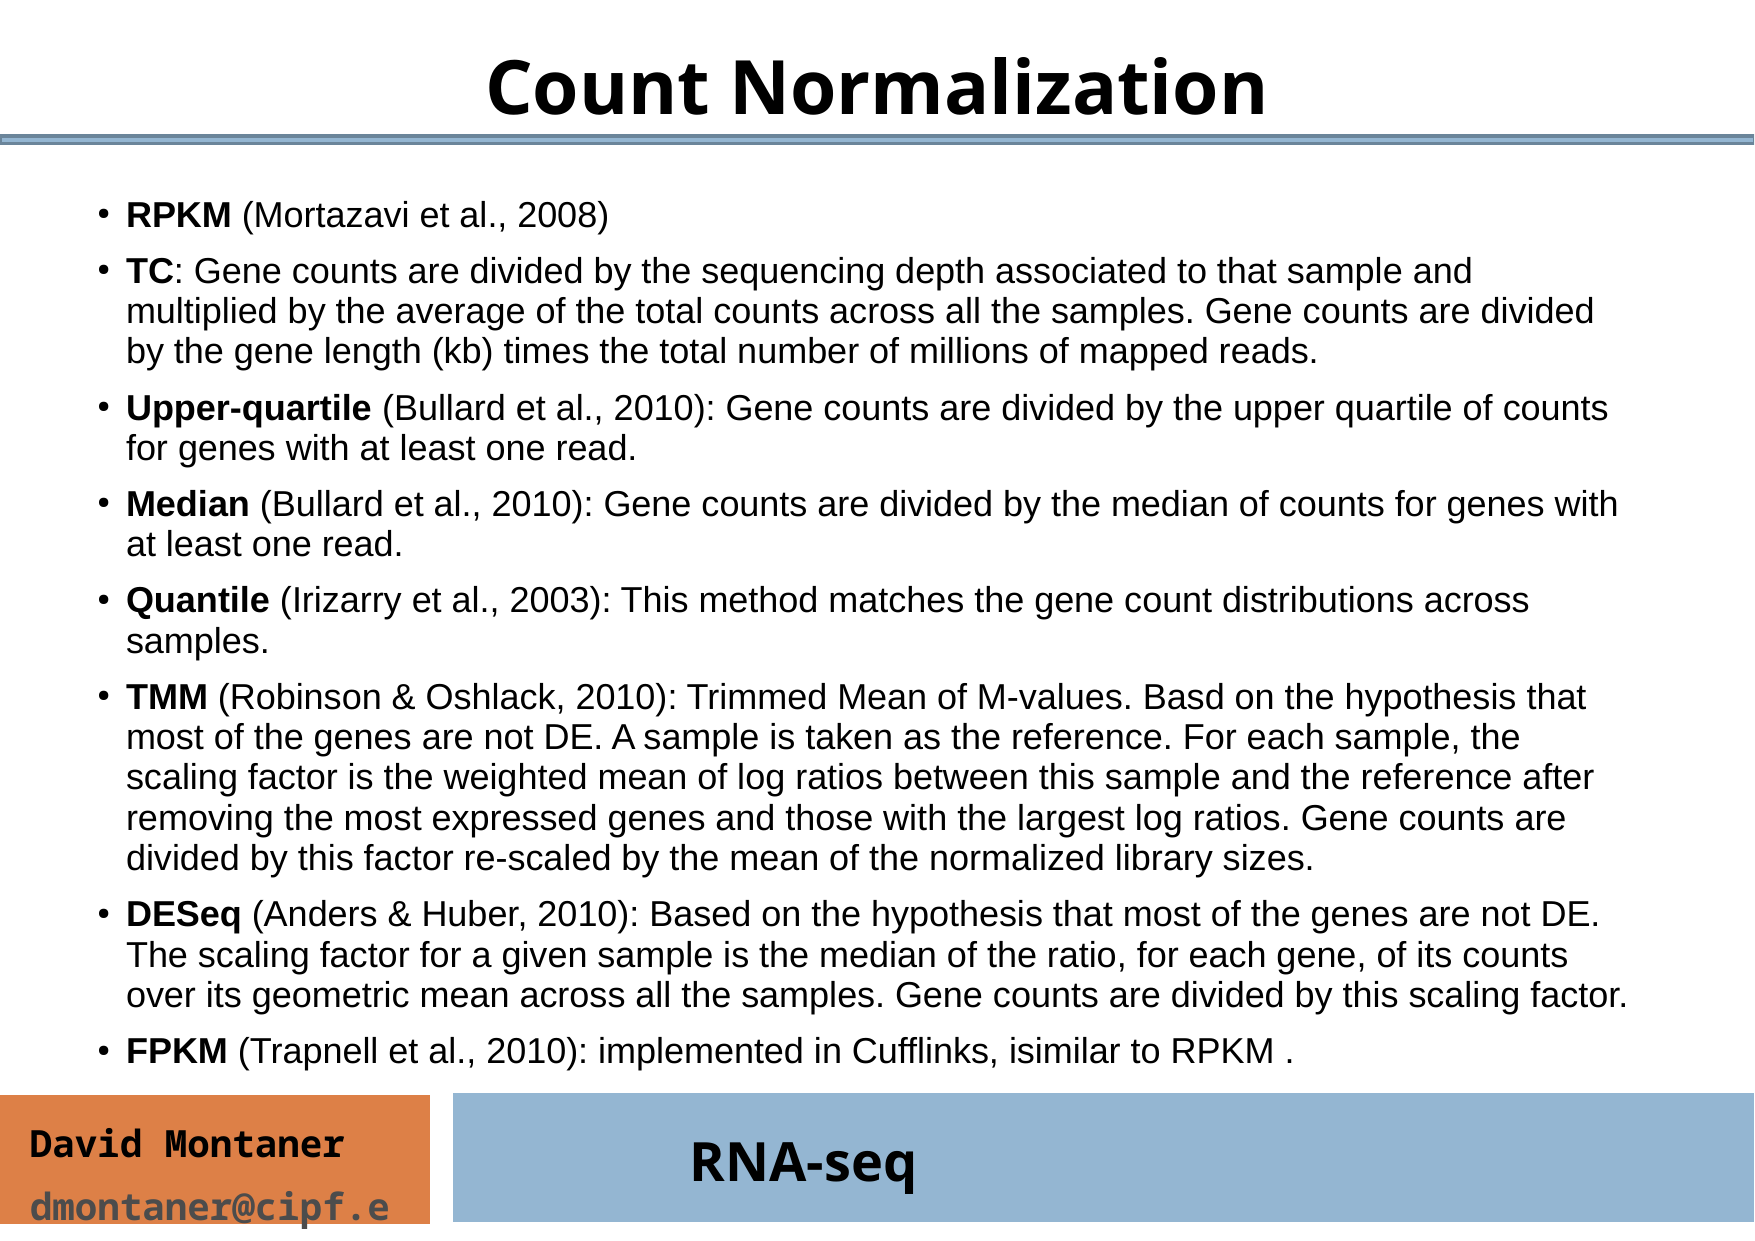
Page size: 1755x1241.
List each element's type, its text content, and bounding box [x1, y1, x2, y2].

list RPKM (Mortazavi et al., 2008) TC: Gene counts are divided by the sequencing depth associated to that sample and multiplied by the average of the total counts across all the samples. Gene counts are divided by the gene length (kb) times the total number of millions of mapped reads. Upper-quartile (Bullard et al., 2010): Gene counts are divided by the upper quartile of counts for genes with at least one read. Median (Bullard et al., 2010): Gene counts are divided by the median of counts for genes with at least one read. Quantile (Irizarry et al., 2003): This method matches the gene count distributions across samples. TMM (Robinson & Oshlack, 2010): Trimmed Mean of M-values. Basd on the hypothesis that most of the genes are not DE. A sample is taken as the reference. For each sample, the scaling factor is the weighted mean of log ratios between this sample and the reference after removing the most expressed genes and those with the largest log ratios. Gene counts are divided by this factor re-scaled by the mean of the normalized library sizes. DESeq (Anders & Huber, 2010): Based on the hypothesis that most of the genes are not DE. The scaling factor for a given sample is the median of the ratio, for each gene, of its counts over its geometric mean across all the samples. Gene counts are divided by this scaling factor. FPKM (Trapnell et al., 2010): implemented in Cufflinks, isimilar to RPKM . [87, 194, 1632, 1125]
text_box David Montaner dmontaner@cipf.es [15, 1110, 406, 1213]
text_box [0, 136, 1754, 144]
text_box Count Normalization [67, 27, 1688, 129]
text_box RNA-seq [675, 1116, 1726, 1194]
